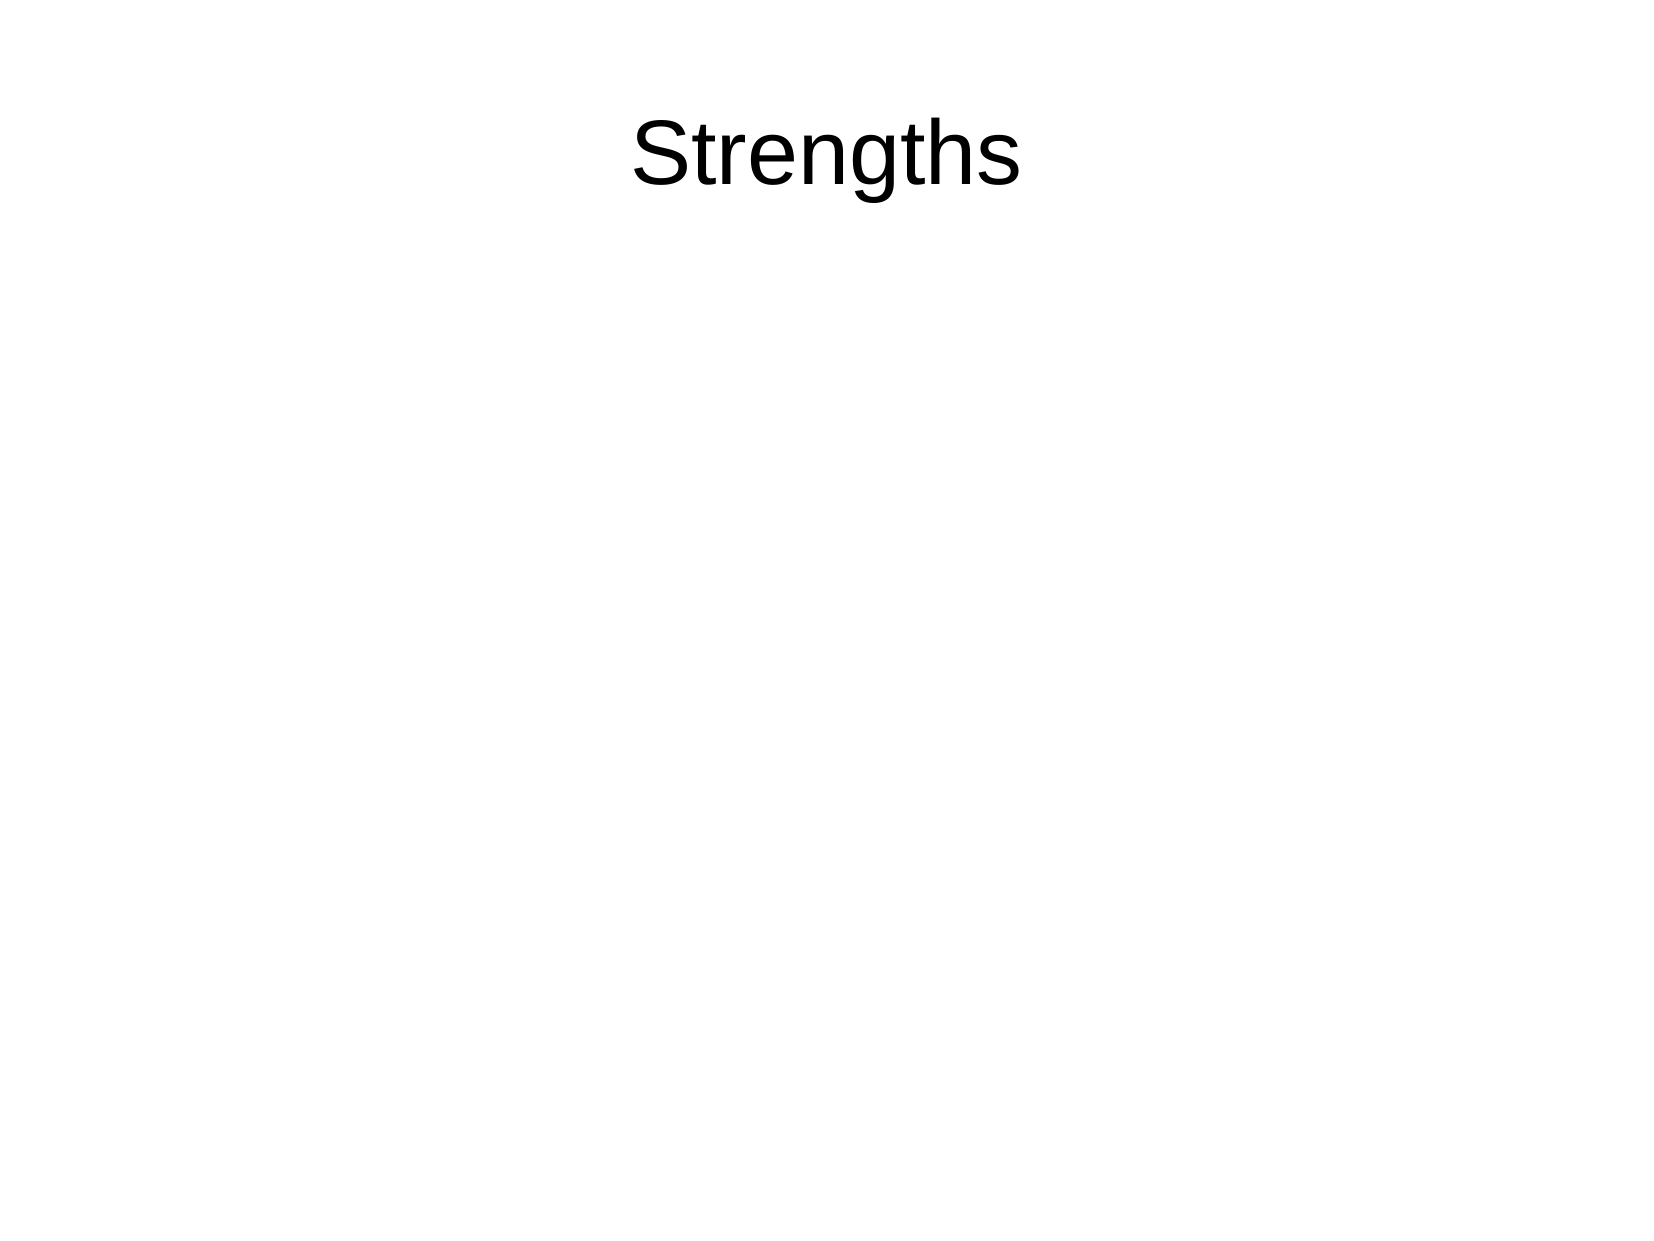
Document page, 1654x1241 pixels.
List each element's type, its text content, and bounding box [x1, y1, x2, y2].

title Strengths [82, 49, 1571, 257]
